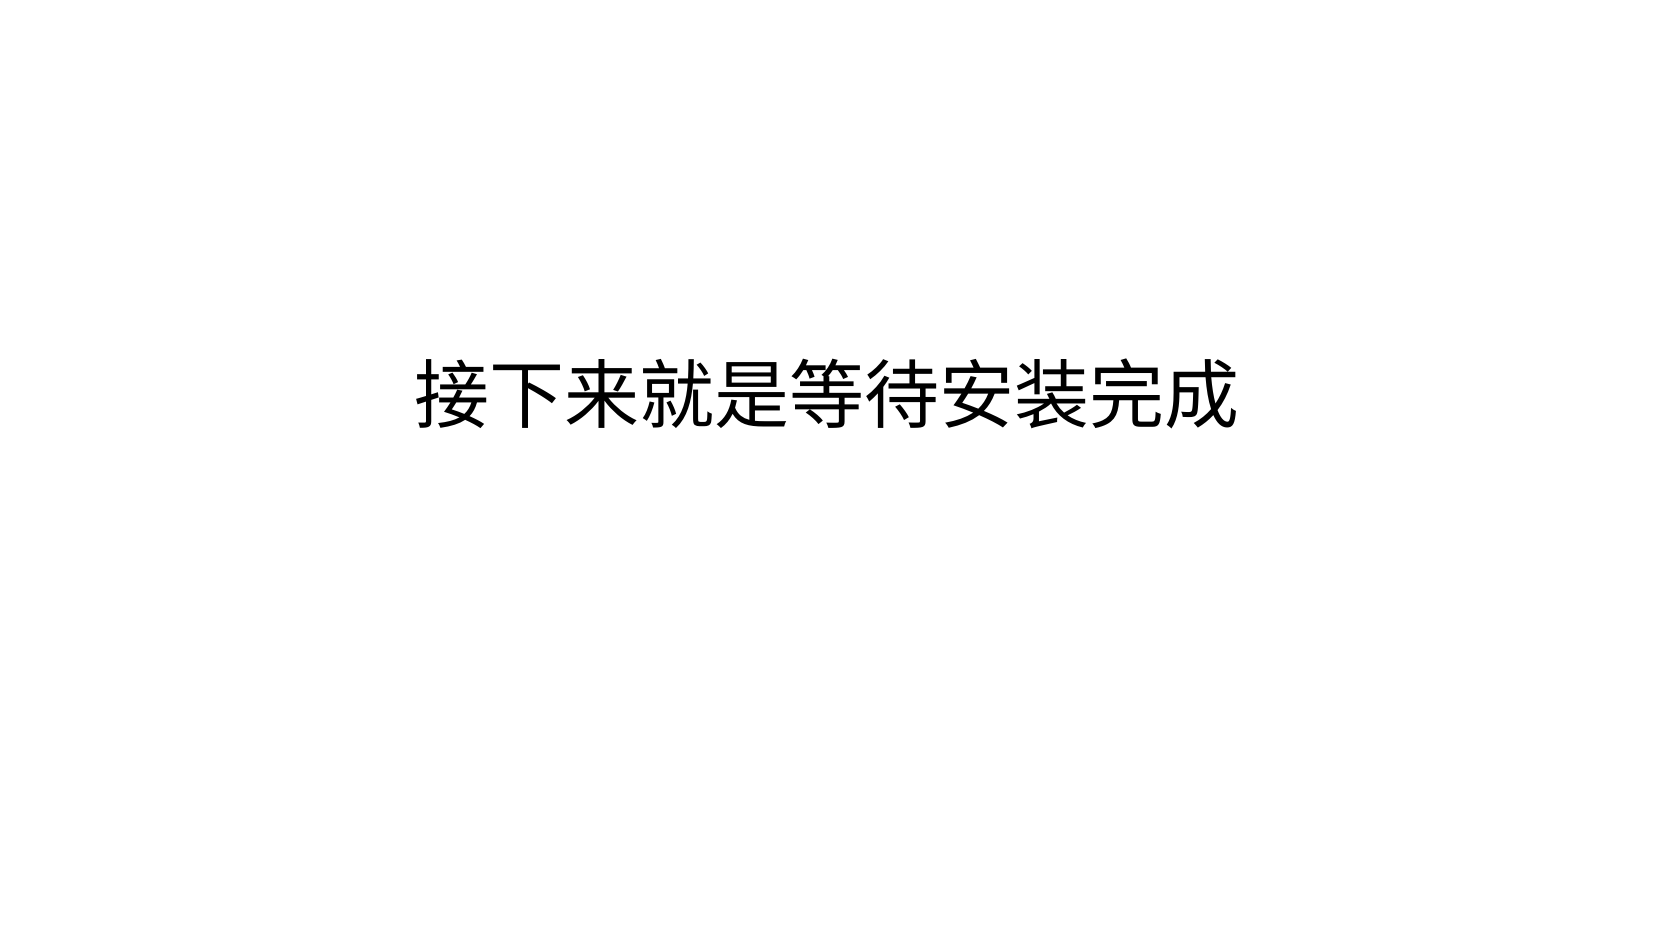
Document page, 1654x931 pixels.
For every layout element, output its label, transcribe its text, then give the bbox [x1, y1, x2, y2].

subtitle 接下来就是等待安装完成 [82, 37, 1571, 742]
